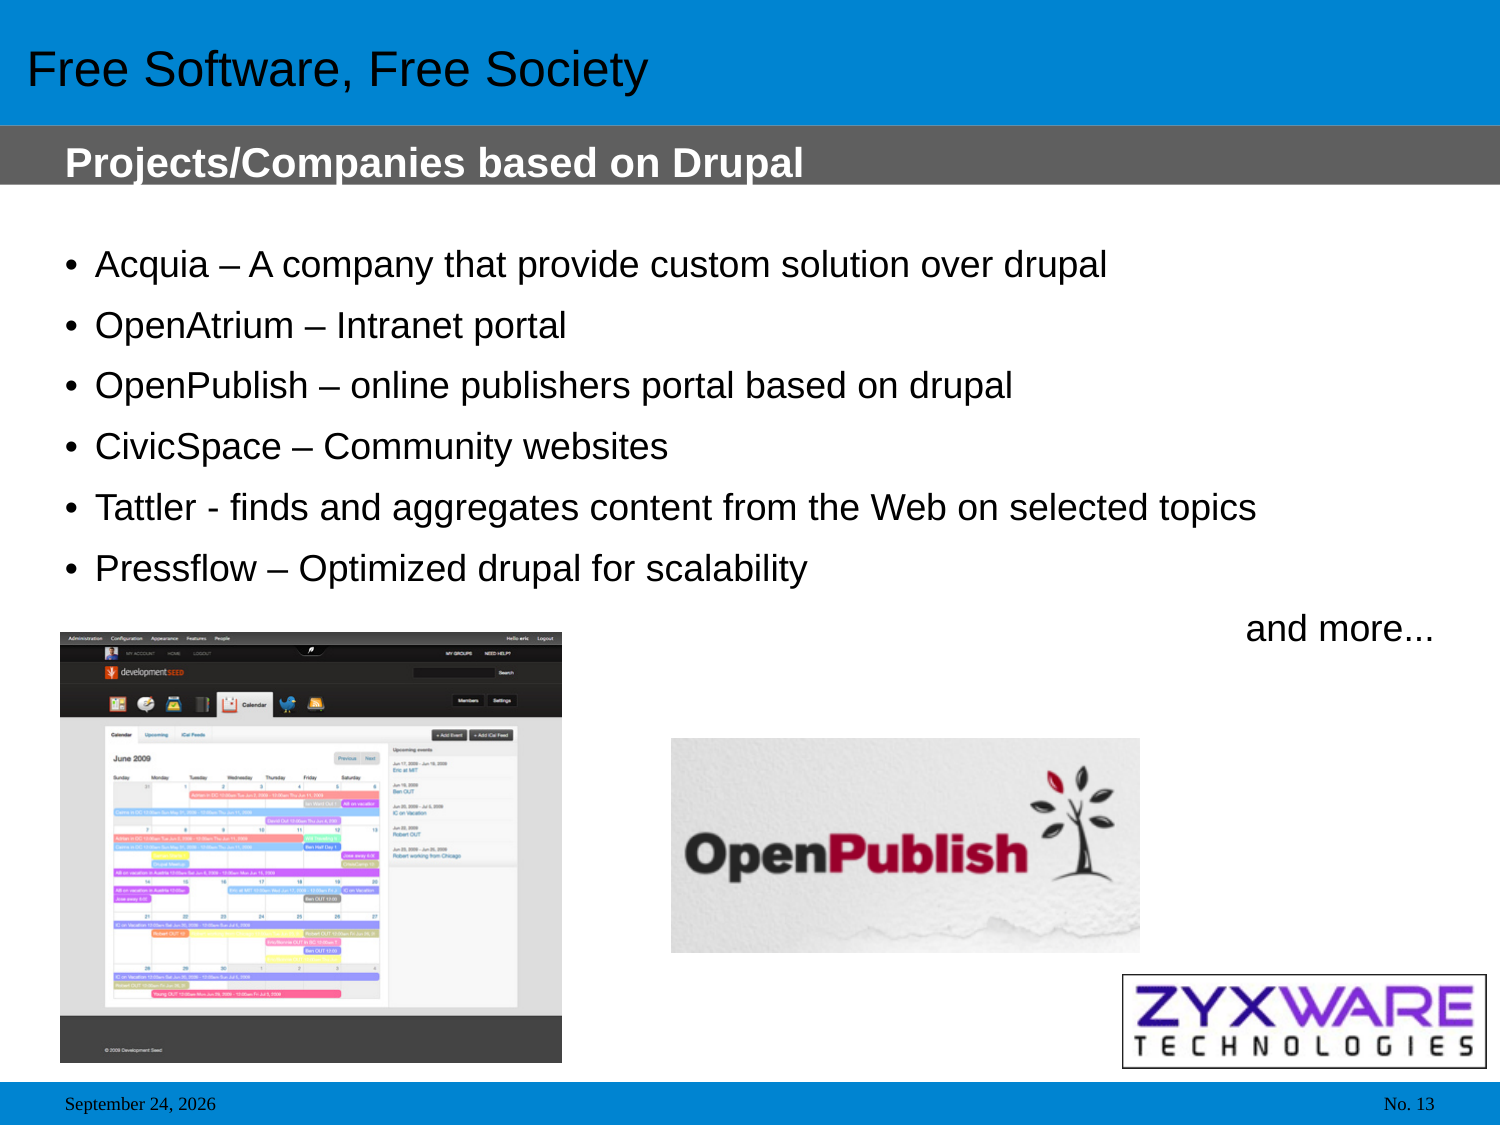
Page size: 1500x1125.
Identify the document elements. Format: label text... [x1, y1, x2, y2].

picture [671, 738, 1140, 953]
picture [1122, 974, 1487, 1069]
list Acquia – A company that provide custom solution over drupal OpenAtrium – Intranet portal OpenPublish – online publishers portal based on drupal CivicSpace – Community websites Tattler - finds and aggregates content from the Web on selected topics Pressflow – Optimized drupal for scalability and more... [64, 243, 1436, 972]
title Projects/Companies based on Drupal [64, 139, 1436, 187]
picture [60, 632, 562, 1063]
